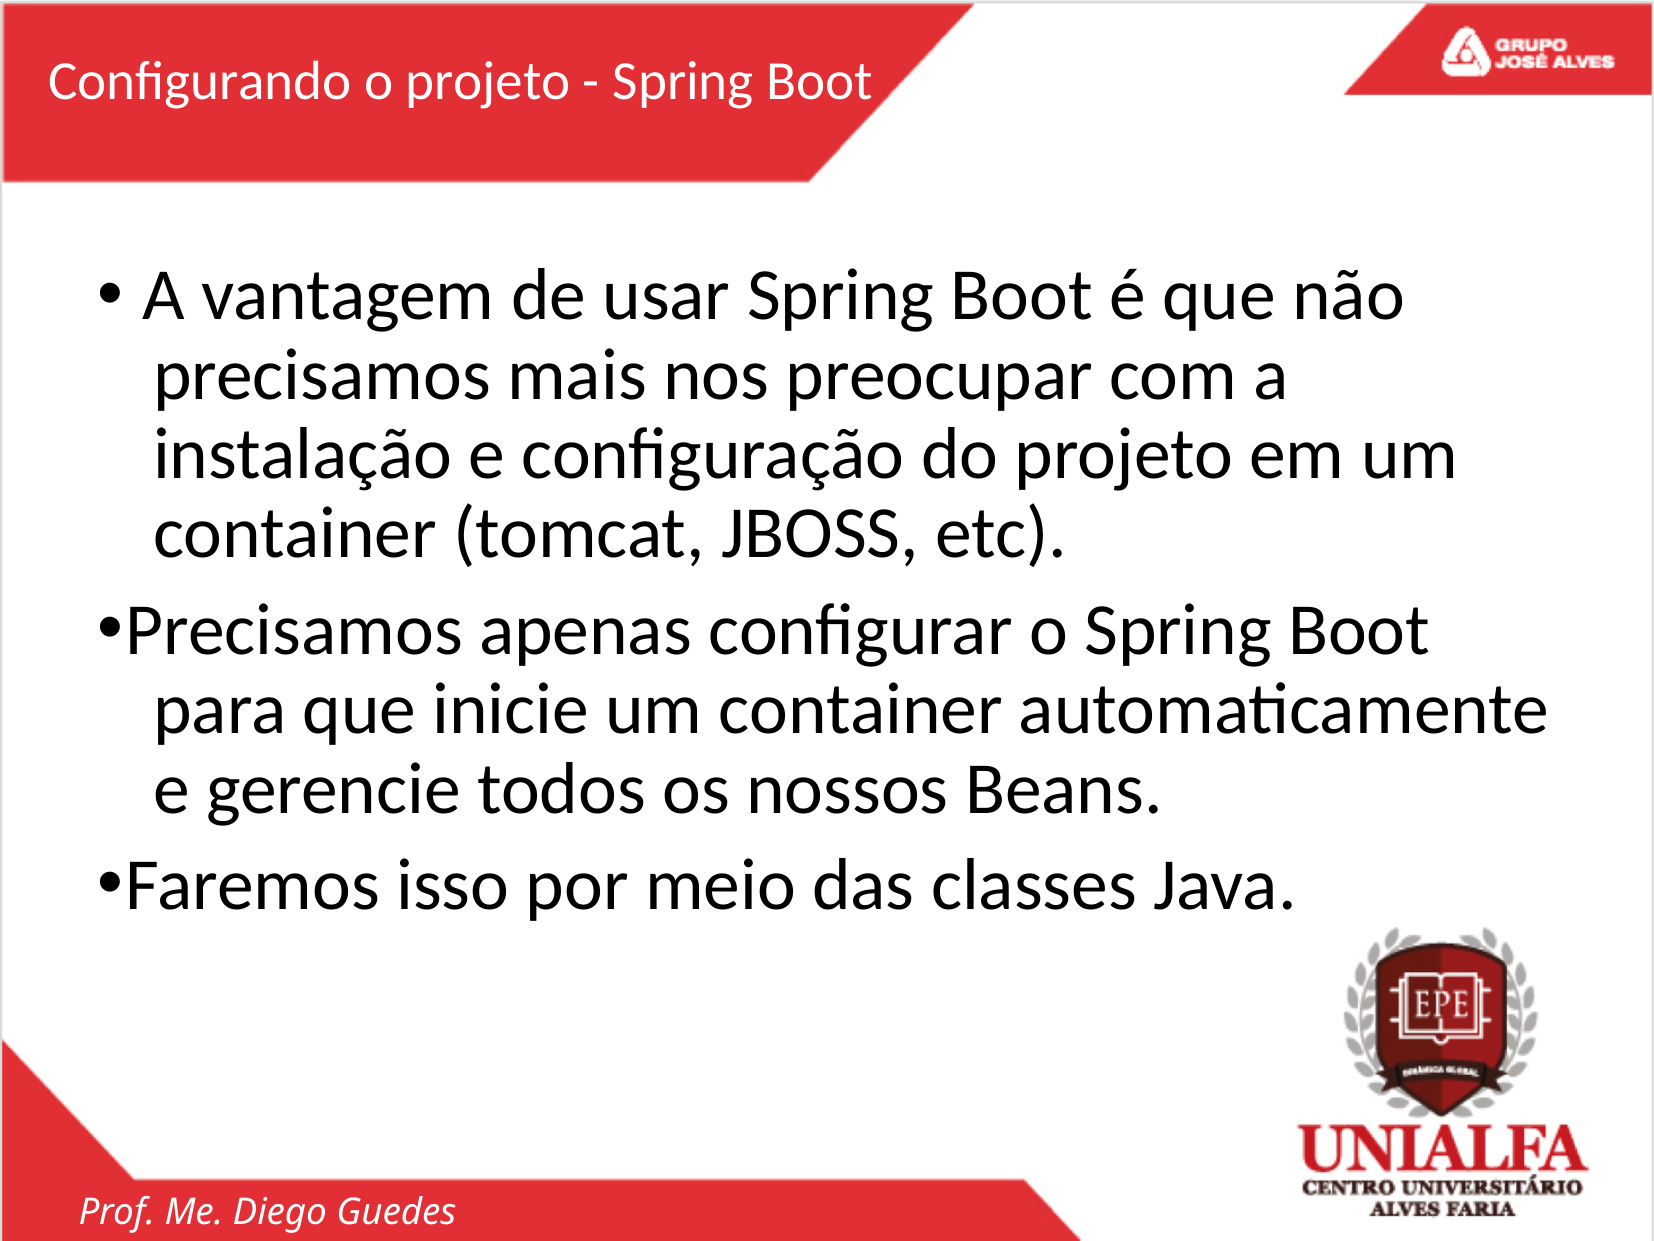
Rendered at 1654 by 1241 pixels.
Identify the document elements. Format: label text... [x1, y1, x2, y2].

text_box A vantagem de usar Spring Boot é que não precisamos mais nos preocupar com a instalação e configuração do projeto em um container (tomcat, JBOSS, etc). Precisamos apenas configurar o Spring Boot para que inicie um container automaticamente e gerencie todos os nossos Beans. Faremos isso por meio das classes Java. [82, 248, 1571, 1029]
text_box Prof. Me. Diego Guedes [62, 1179, 784, 1241]
picture [0, 0, 1654, 1241]
text_box Configurando o projeto - Spring Boot [32, 36, 1063, 187]
text_box [936, 63, 1405, 147]
